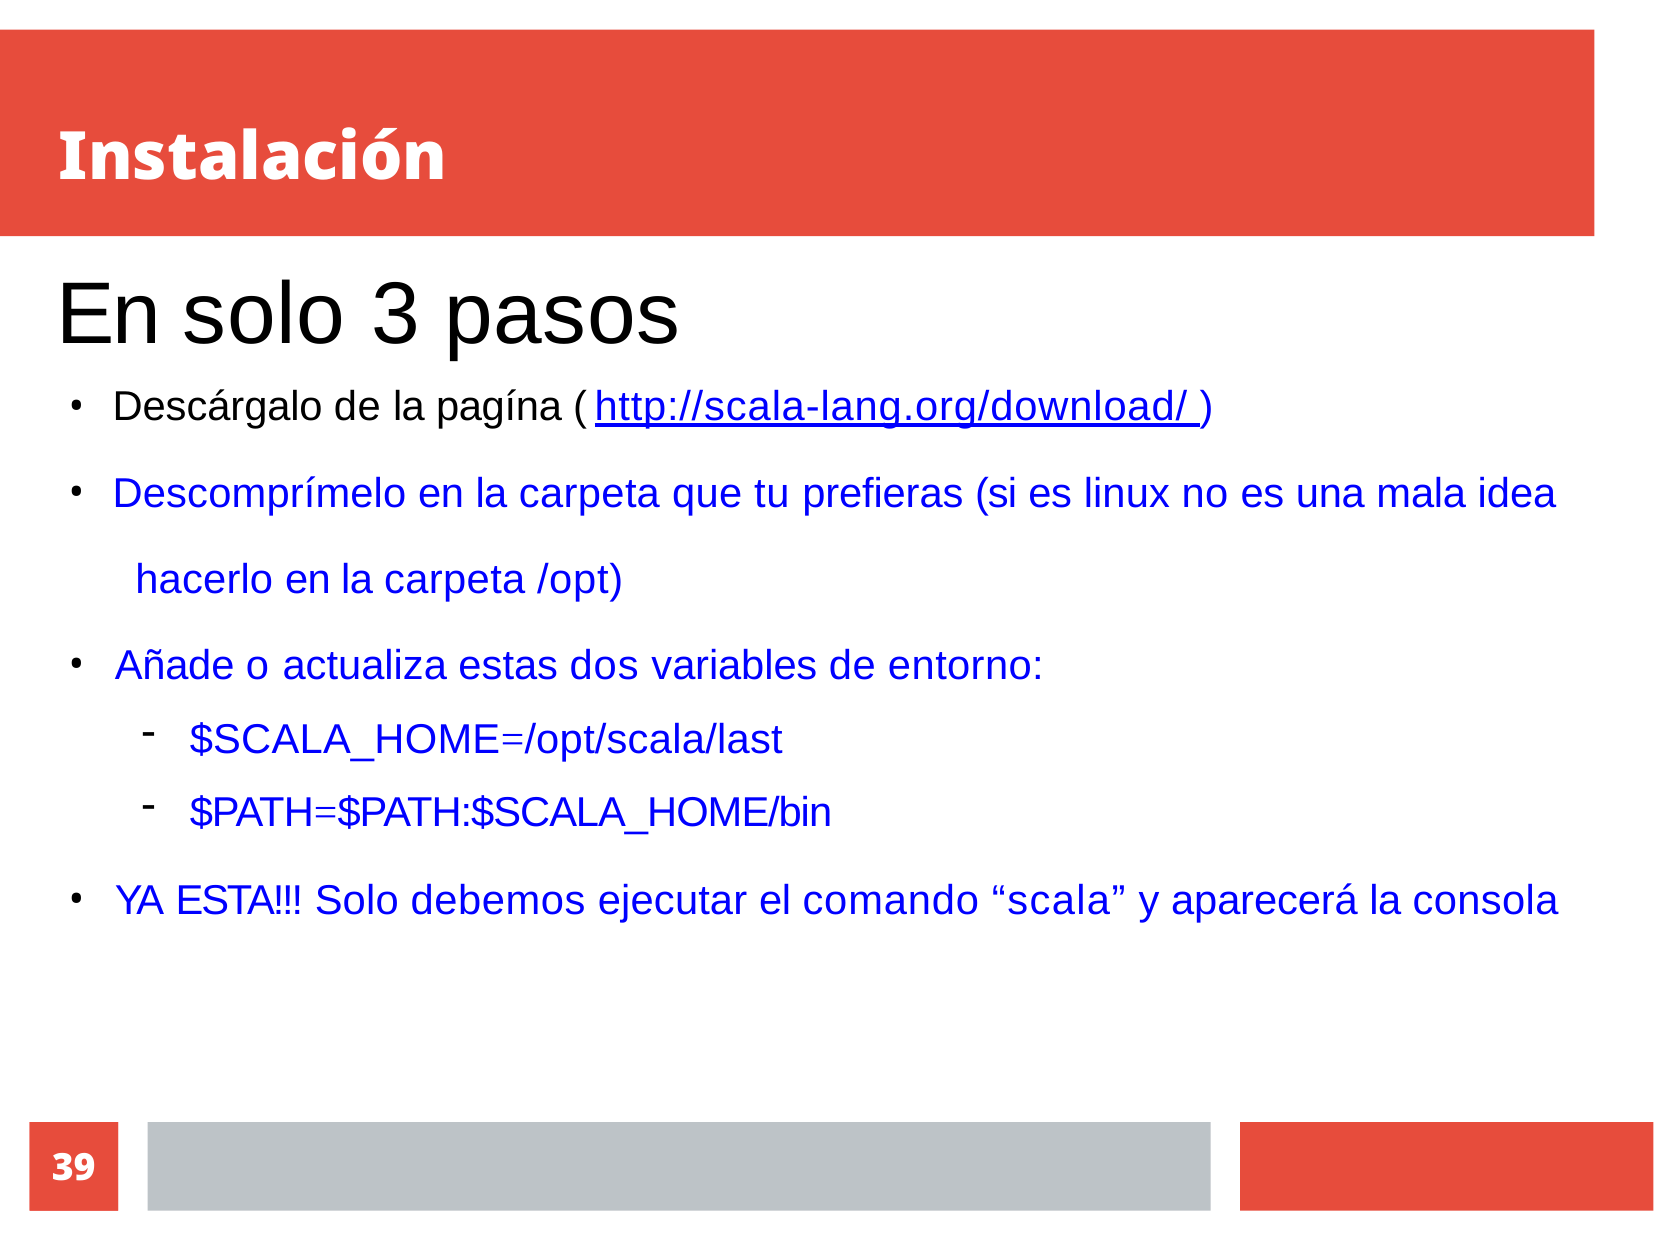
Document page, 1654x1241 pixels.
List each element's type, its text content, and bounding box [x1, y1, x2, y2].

title En solo 3 pasos [54, 256, 1042, 413]
title Instalación [59, 66, 1595, 200]
text_box Descárgalo de la pagína ( http://scala-lang.org/download/ ) Descomprímelo en la carpeta que tu prefieras (si es linux no es una mala idea hacerlo en la carpeta /opt) Añade o actualiza estas dos variables de entorno: $SCALA_HOME=/opt/scala/last $PATH=$PATH:$SCALA_HOME/bin YA ESTA!!! Solo debemos ejecutar el comando “scala” y aparecerá la consola [66, 378, 1654, 923]
